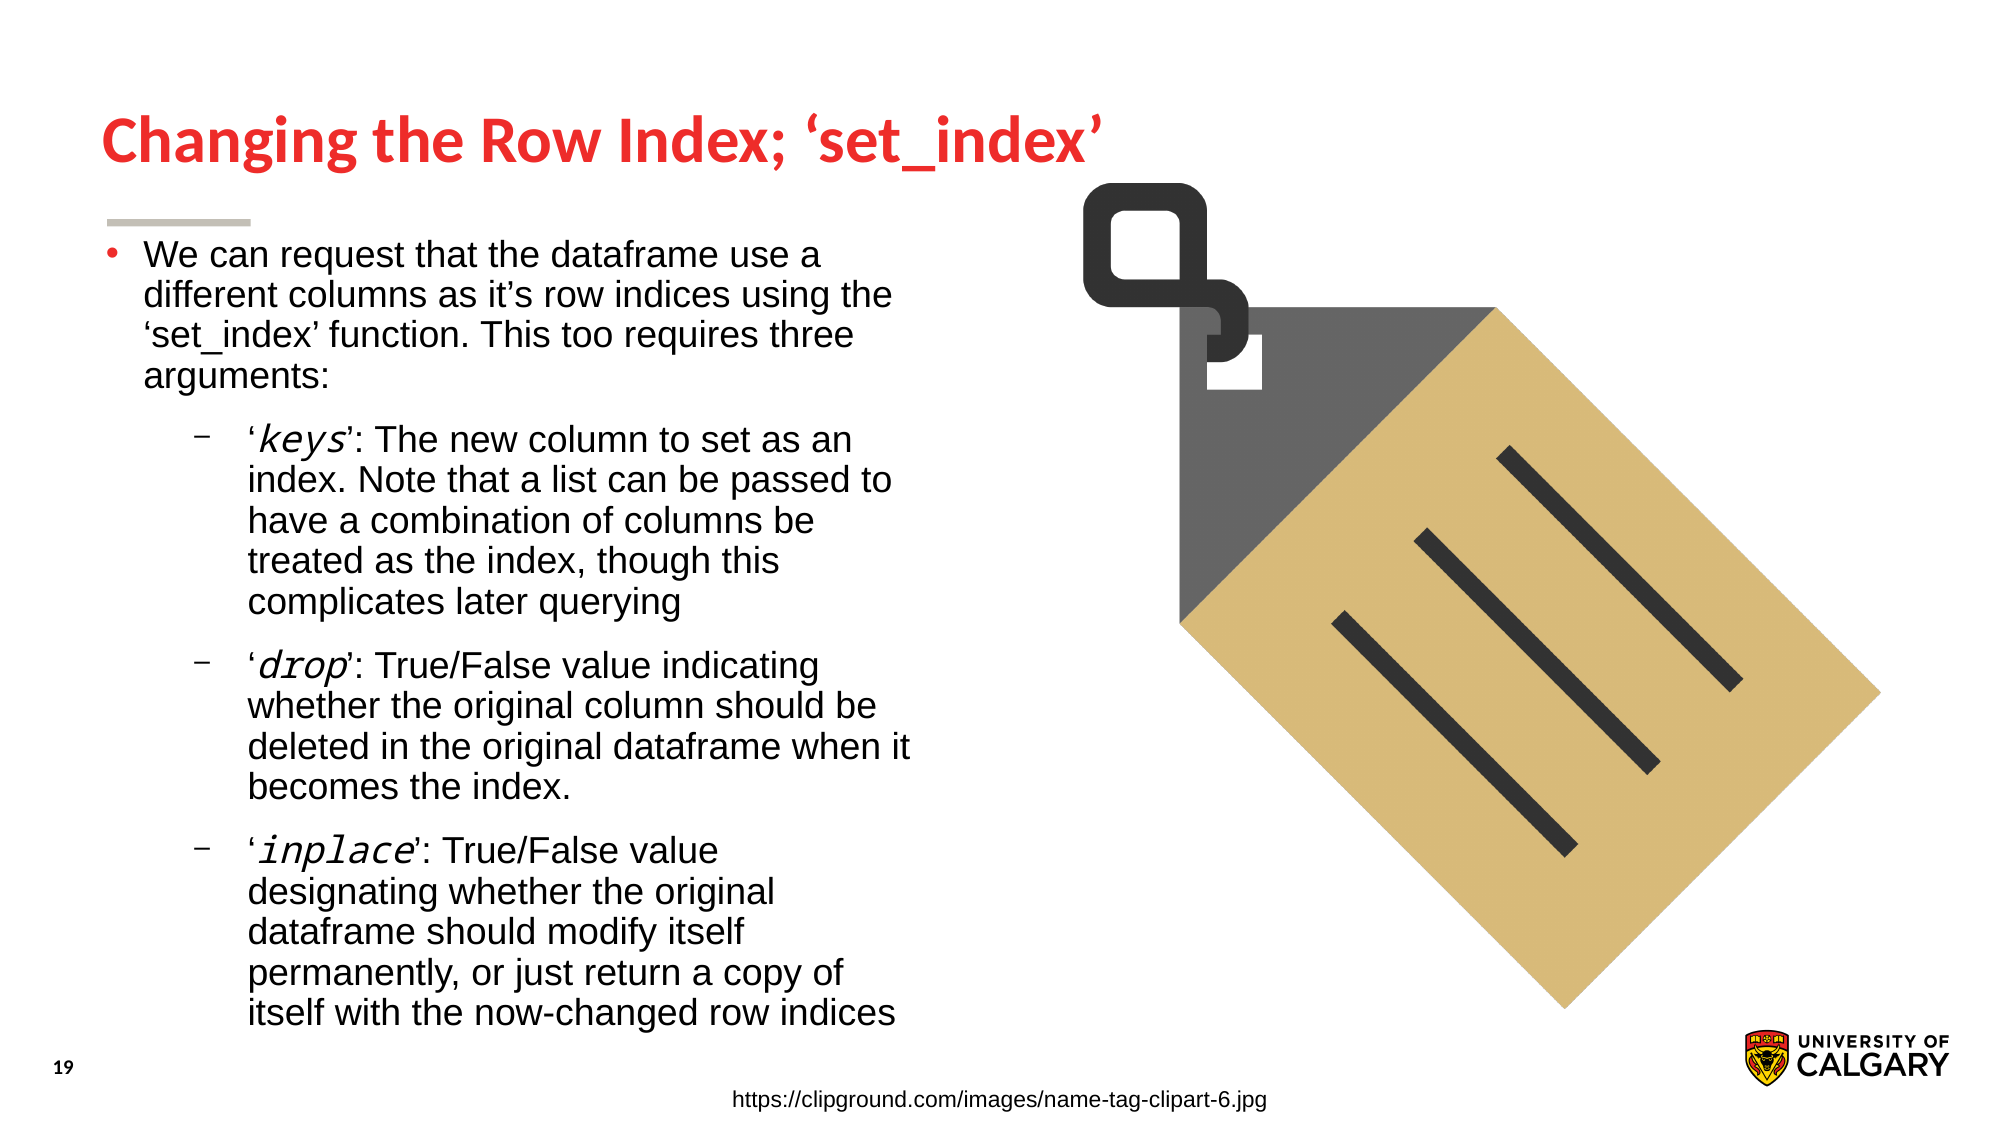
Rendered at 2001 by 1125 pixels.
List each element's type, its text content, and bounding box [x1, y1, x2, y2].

title Changing the Row Index; ‘set_index’ [87, 60, 1774, 222]
picture [1722, 1012, 1972, 1077]
text_box https://clipground.com/images/name-tag-clipart-6.jpg [0, 1077, 2000, 1119]
picture [1083, 183, 1881, 1009]
list We can request that the dataframe use a different columns as it’s row indices using the ‘set_index’ function. This too requires three arguments: ‘keys’: The new column to set as an index. Note that a list can be passed to have a combination of columns be treated as the index, though this complicates later querying ‘drop’: True/False value indicating whether the original column should be deleted in the original dataframe when it becomes the index. ‘inplace’: True/False value designating whether the original dataframe should modify itself permanently, or just return a copy of itself with the now-changed row indices [91, 227, 931, 941]
